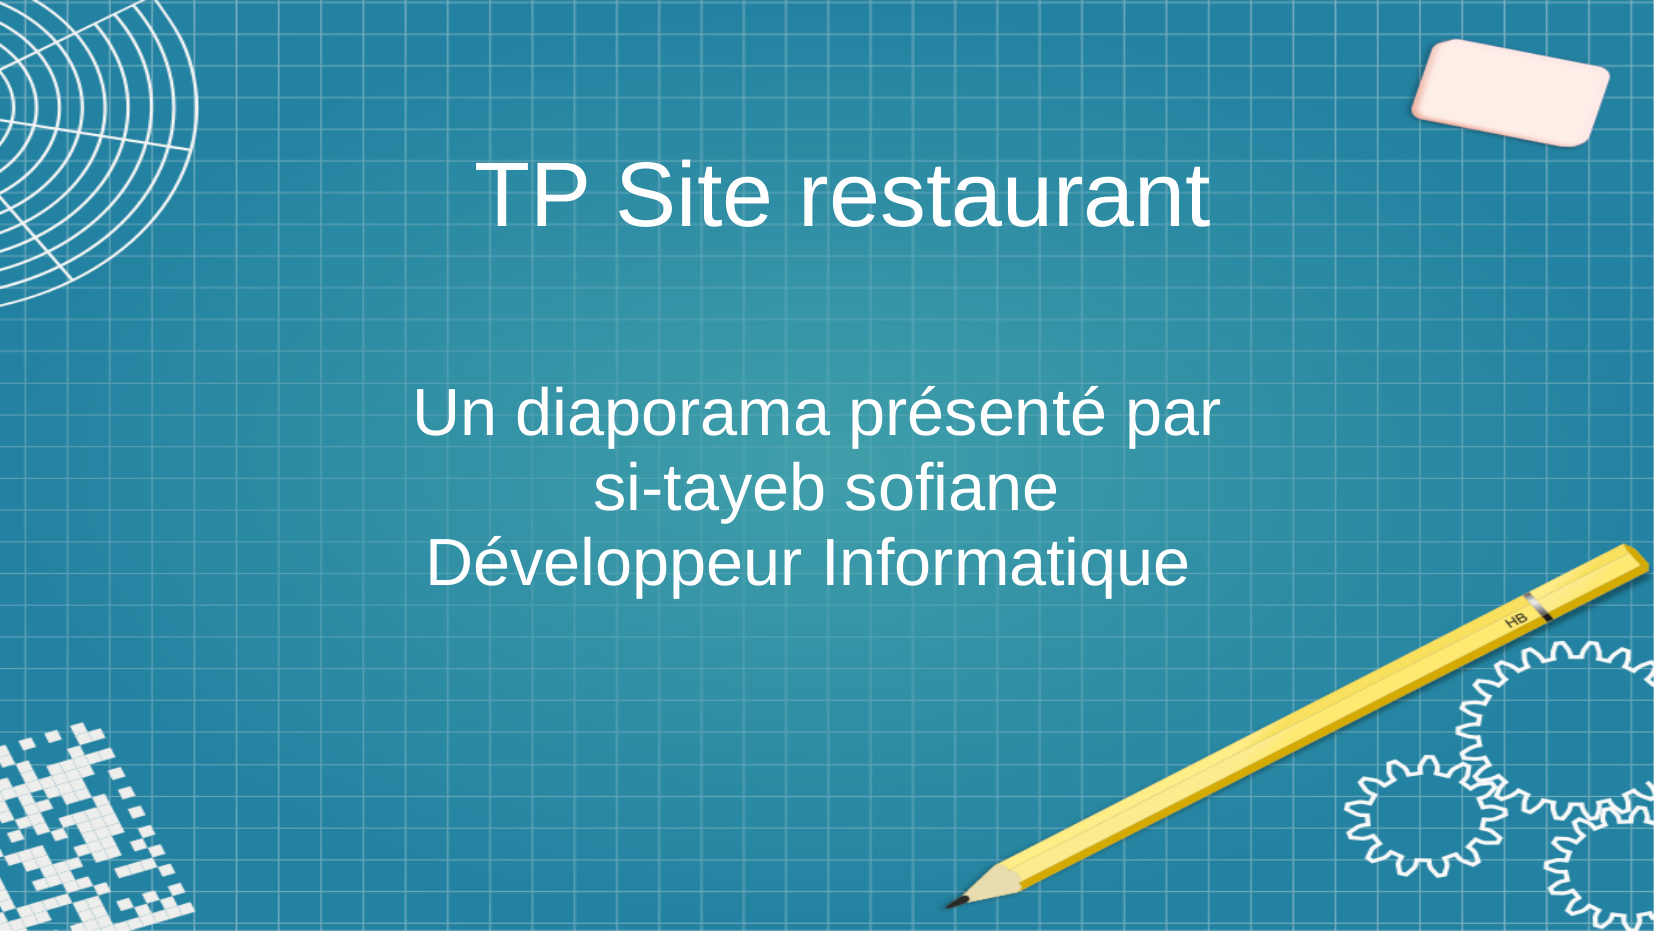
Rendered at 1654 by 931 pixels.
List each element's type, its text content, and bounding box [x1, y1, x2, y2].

title TP Site restaurant [153, 106, 1560, 217]
picture [0, 0, 1654, 931]
subtitle Un diaporama présenté par si-tayeb sofiane Développeur Informatique [82, 217, 1571, 758]
